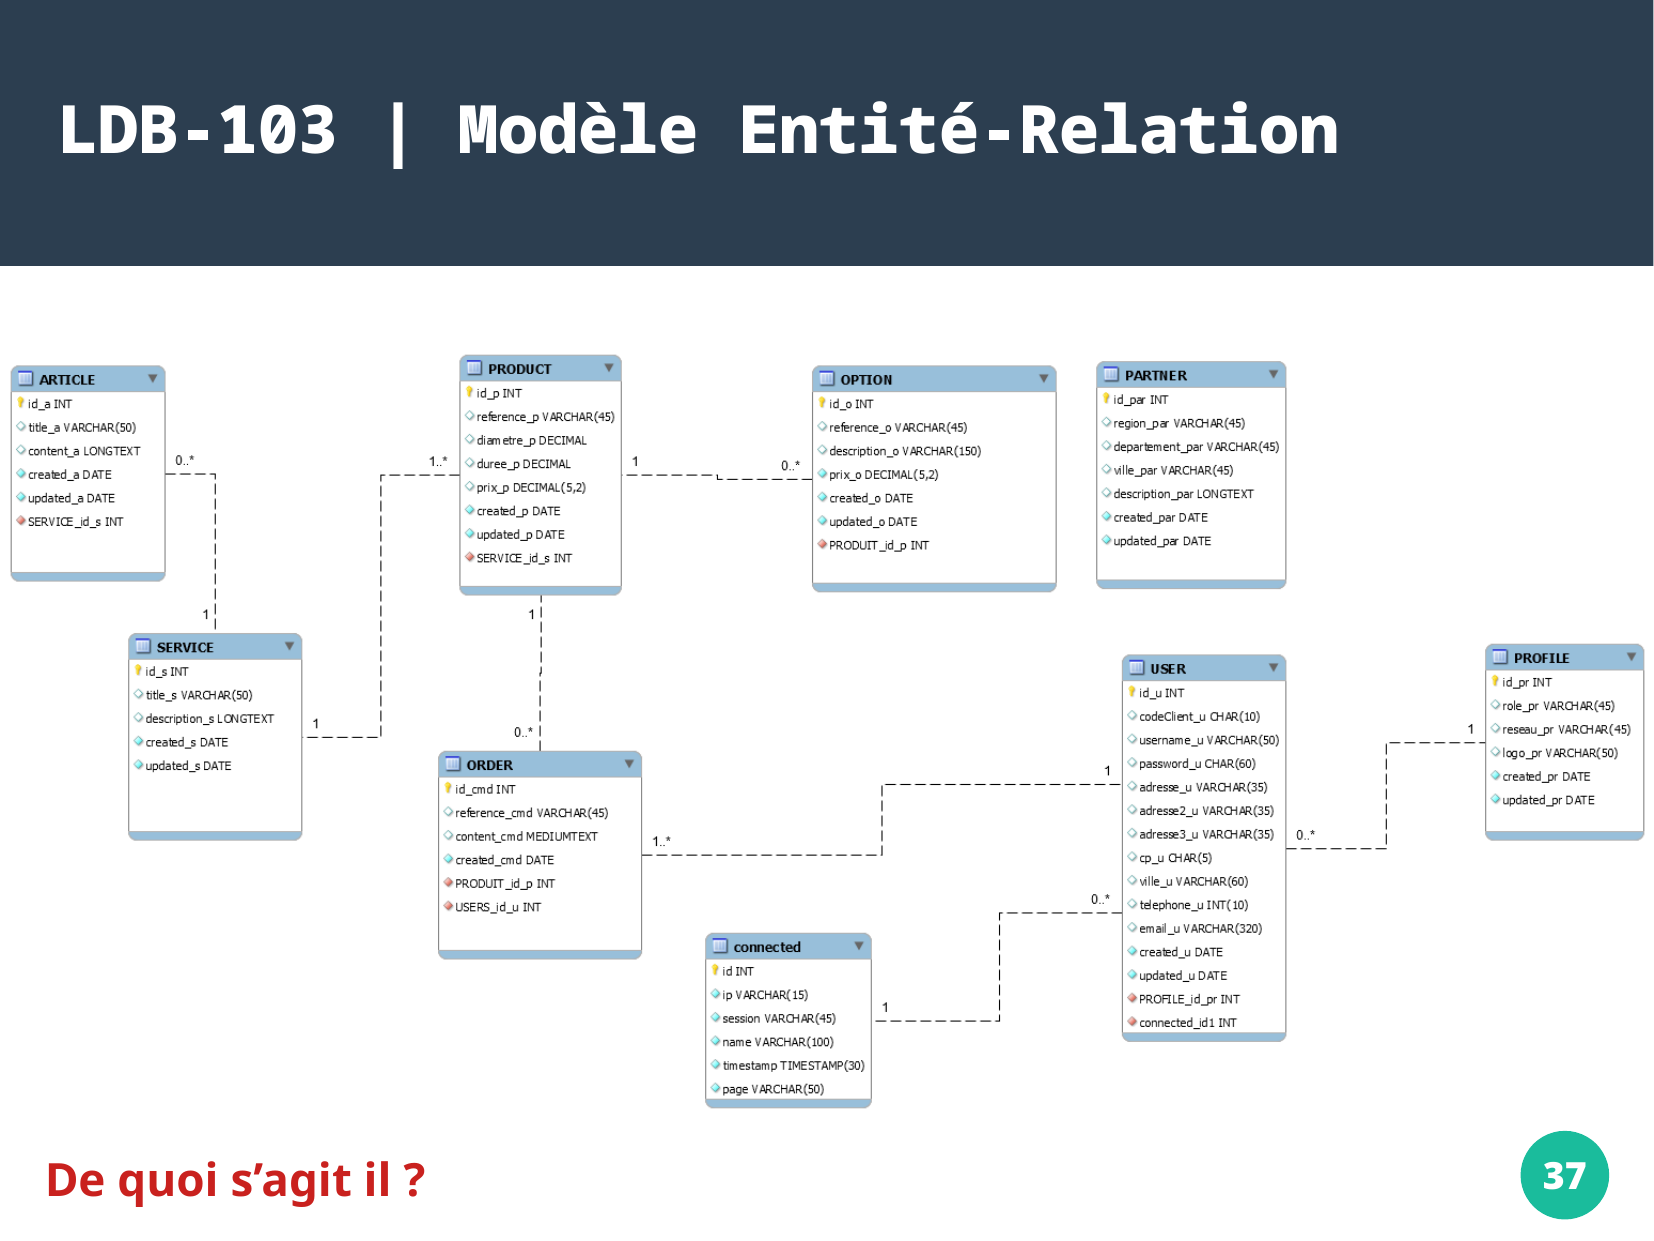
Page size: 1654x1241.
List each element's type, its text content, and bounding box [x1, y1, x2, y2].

picture [0, 344, 1654, 1118]
text_box De quoi s’agit il ? [30, 1140, 1276, 1231]
title LDB-103 | Modèle Entité-Relation [58, 49, 1595, 207]
